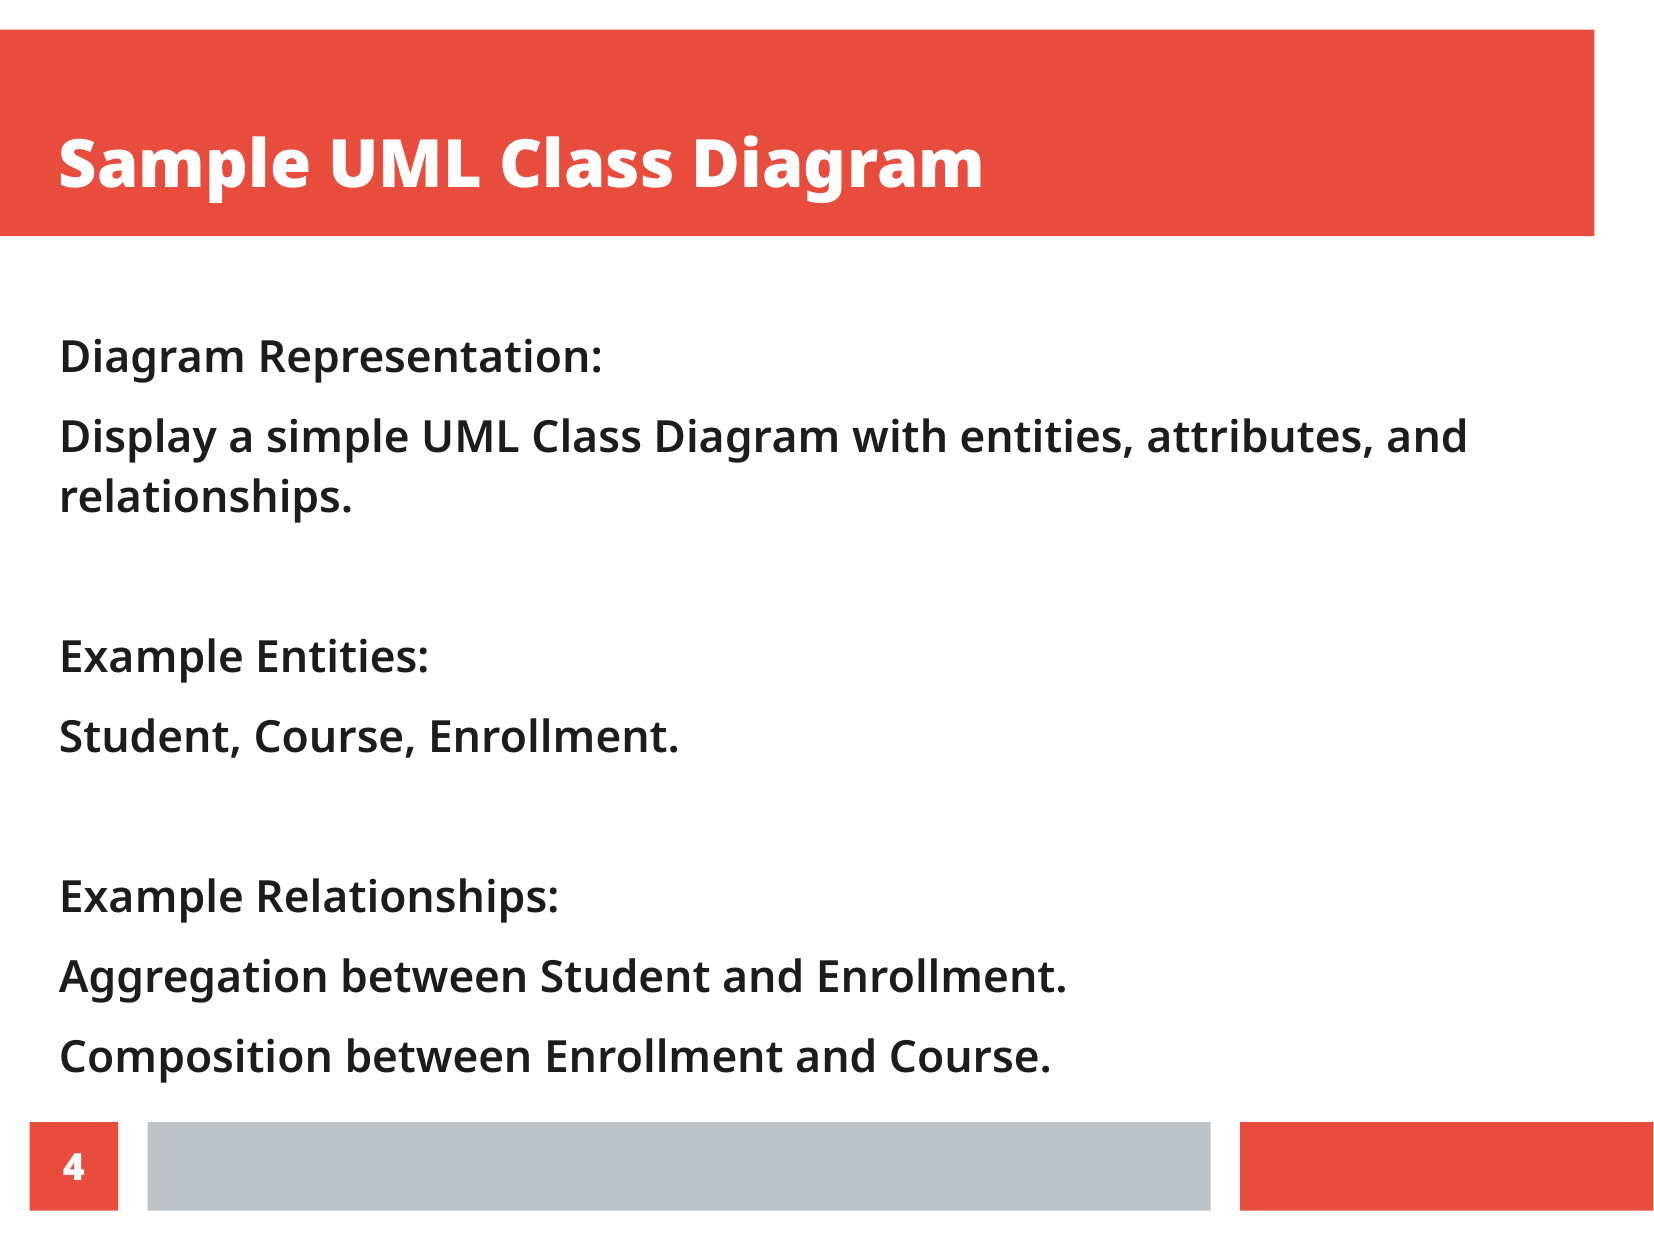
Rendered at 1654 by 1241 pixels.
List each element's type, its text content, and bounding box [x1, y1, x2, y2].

list Diagram Representation: Display a simple UML Class Diagram with entities, attributes, and relationships. Example Entities: Student, Course, Enrollment. Example Relationships: Aggregation between Student and Enrollment. Composition between Enrollment and Course. [59, 324, 1565, 1093]
title Sample UML Class Diagram [59, 59, 1595, 207]
